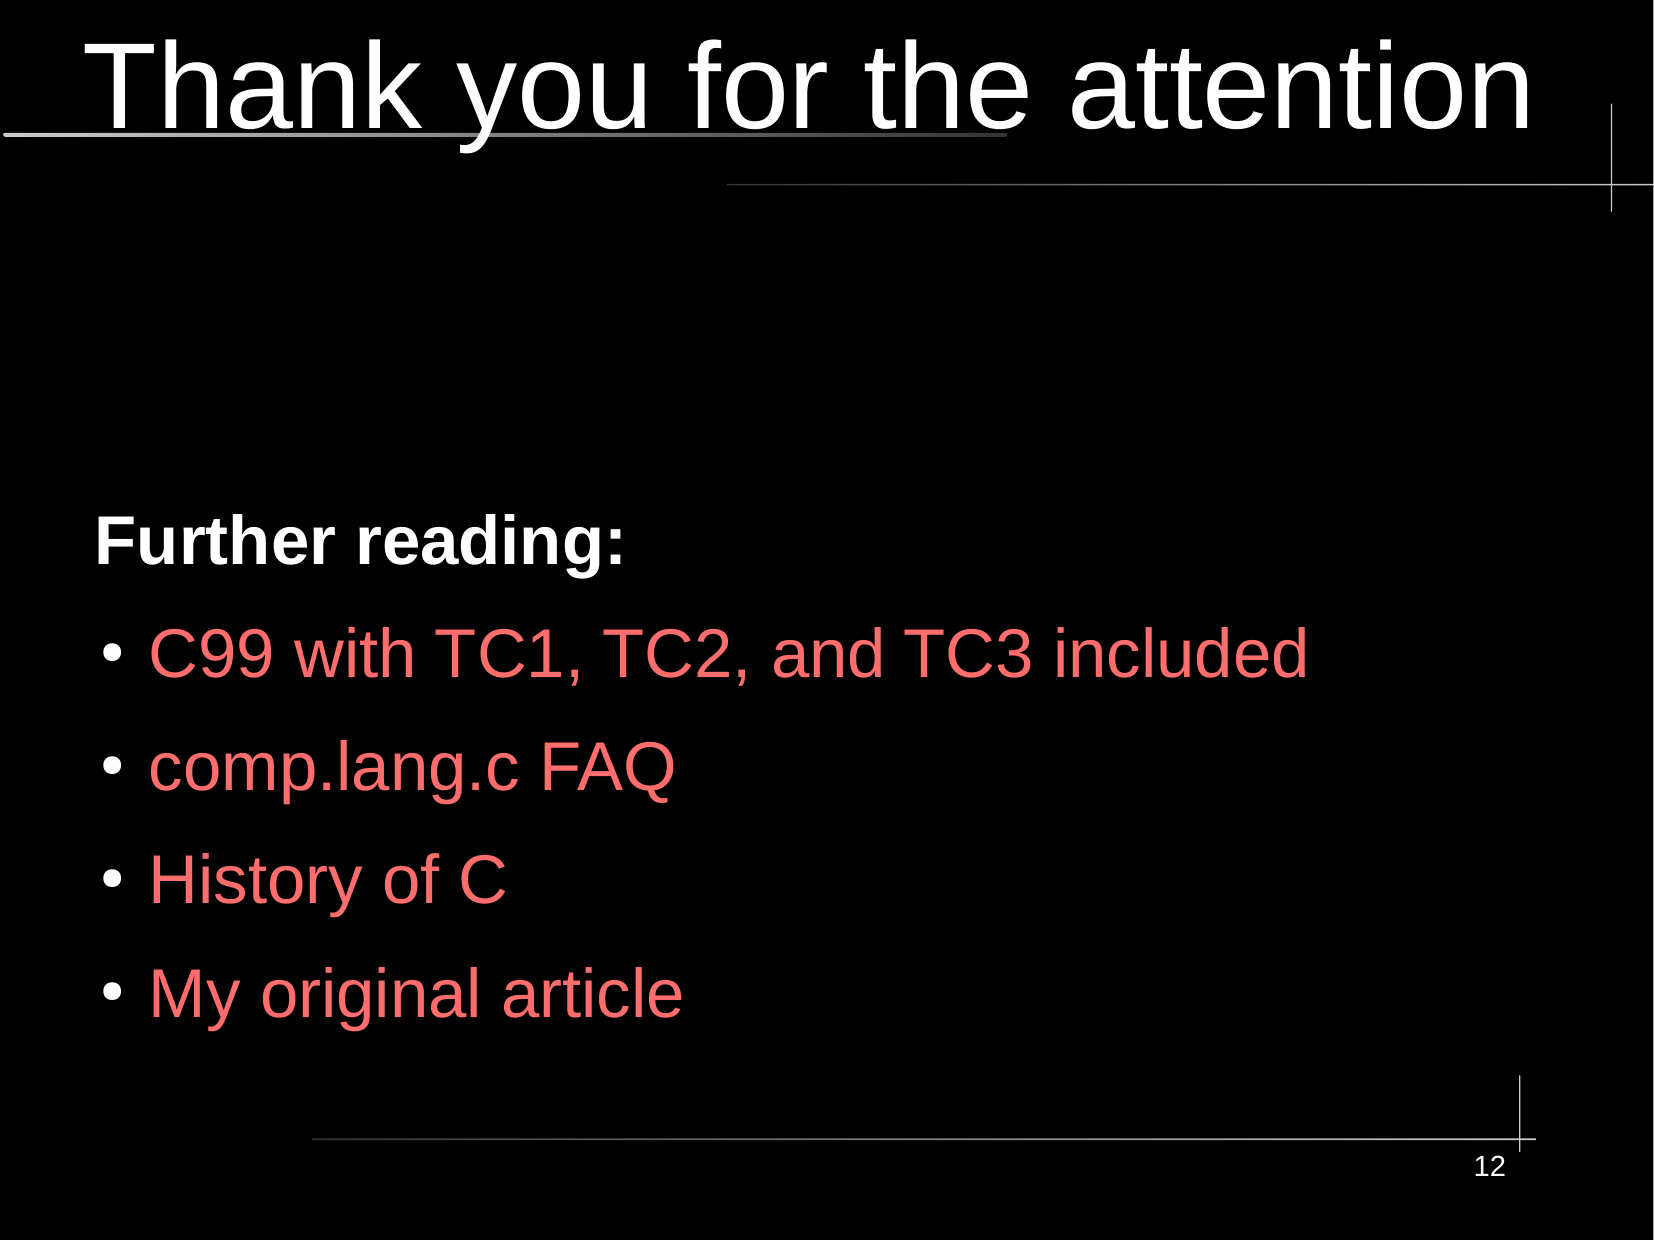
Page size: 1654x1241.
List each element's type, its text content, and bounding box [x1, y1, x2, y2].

title Thank you for the attention [23, 15, 1589, 158]
list Further reading: C99 with TC1, TC2, and TC3 included comp.lang.c FAQ History of C My original article [29, 501, 1625, 1034]
